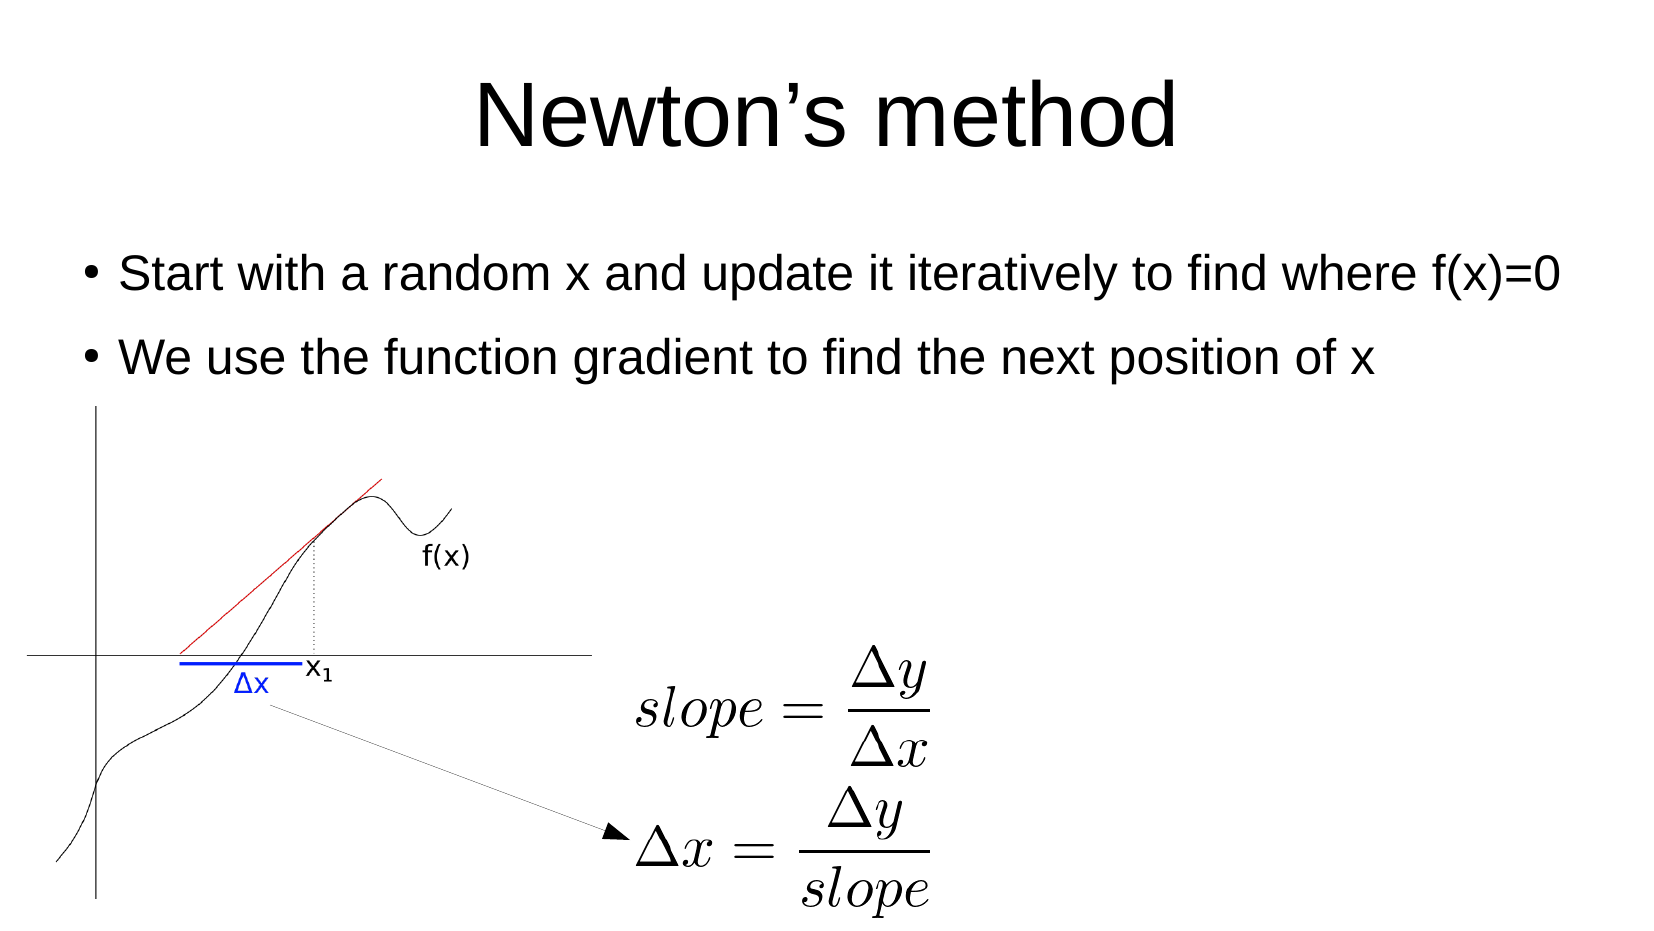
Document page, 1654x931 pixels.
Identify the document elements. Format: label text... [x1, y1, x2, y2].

picture [26, 406, 931, 930]
text_box Start with a random x and update it iteratively to find where f(x)=0 We use the function gradient to find the next position of x [82, 217, 1571, 758]
text_box [135, 585, 226, 631]
title Newton’s method [82, 37, 1571, 193]
